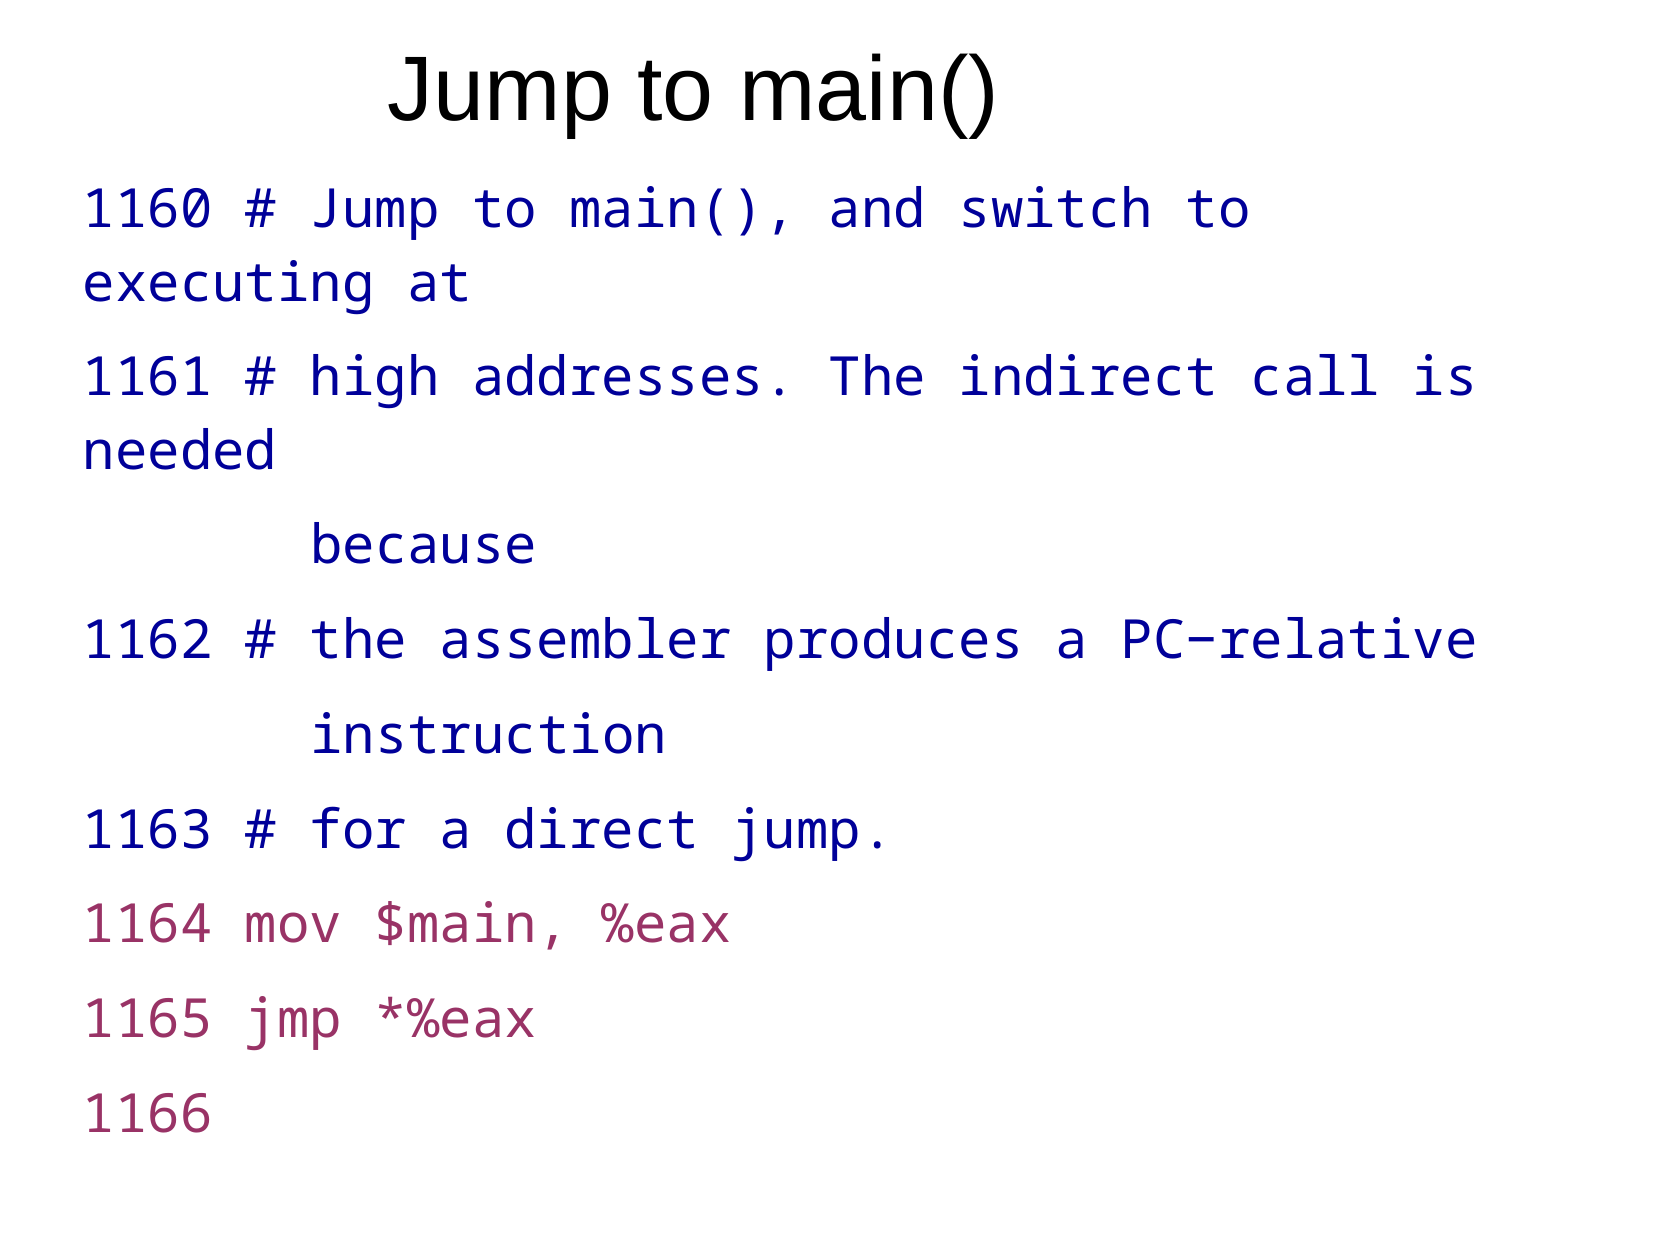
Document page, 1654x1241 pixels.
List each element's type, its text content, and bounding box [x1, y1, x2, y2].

list 1160 # Jump to main(), and switch to executing at 1161 # high addresses. The indirect call is needed because 1162 # the assembler produces a PC−relative instruction 1163 # for a direct jump. 1164 mov $main, %eax 1165 jmp *%eax 1166 [82, 75, 1571, 1163]
title Jump to main() [37, 37, 1351, 141]
